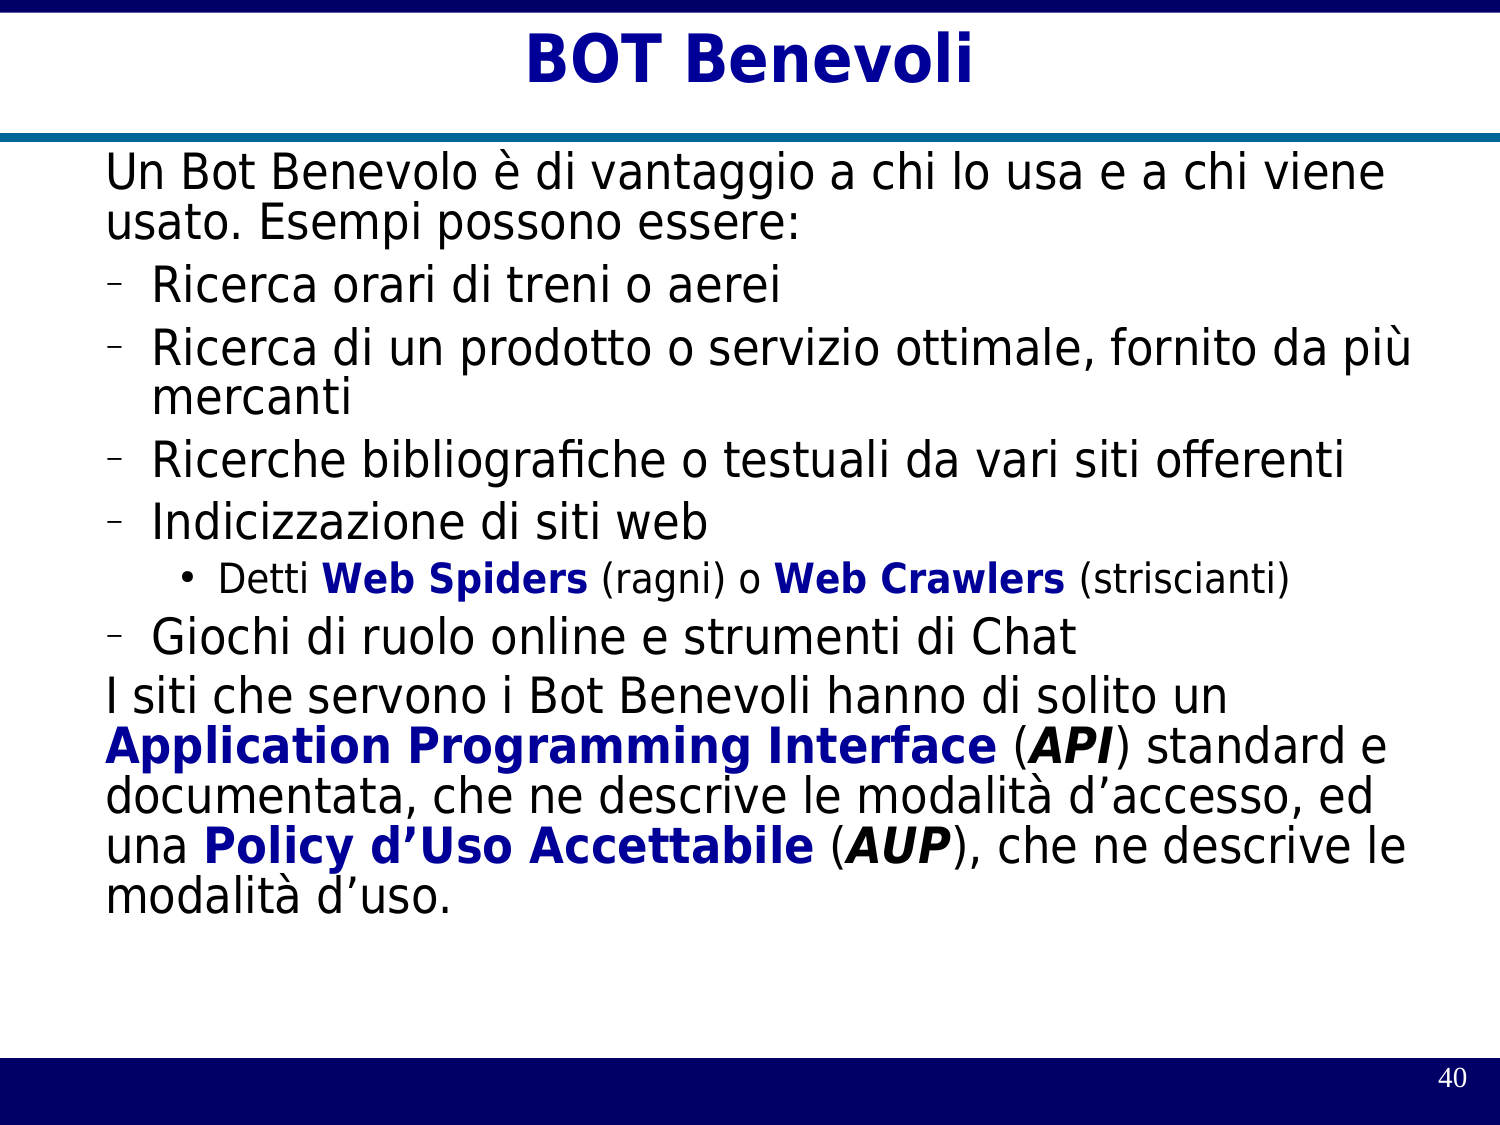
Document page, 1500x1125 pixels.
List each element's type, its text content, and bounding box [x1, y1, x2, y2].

title BOT Benevoli [30, 0, 1471, 126]
list Un Bot Benevolo è di vantaggio a chi lo usa e a chi viene usato. Esempi possono essere: Ricerca orari di treni o aerei Ricerca di un prodotto o servizio ottimale, fornito da più mercanti Ricerche bibliografiche o testuali da vari siti offerenti Indicizzazione di siti web Detti Web Spiders (ragni) o Web Crawlers (striscianti) Giochi di ruolo online e strumenti di Chat I siti che servono i Bot Benevoli hanno di solito un Application Programming Interface (API) standard e documentata, che ne descrive le modalità d’accesso, ed una Policy d’Uso Accettabile (AUP), che ne descrive le modalità d’uso. [30, 149, 1471, 1021]
